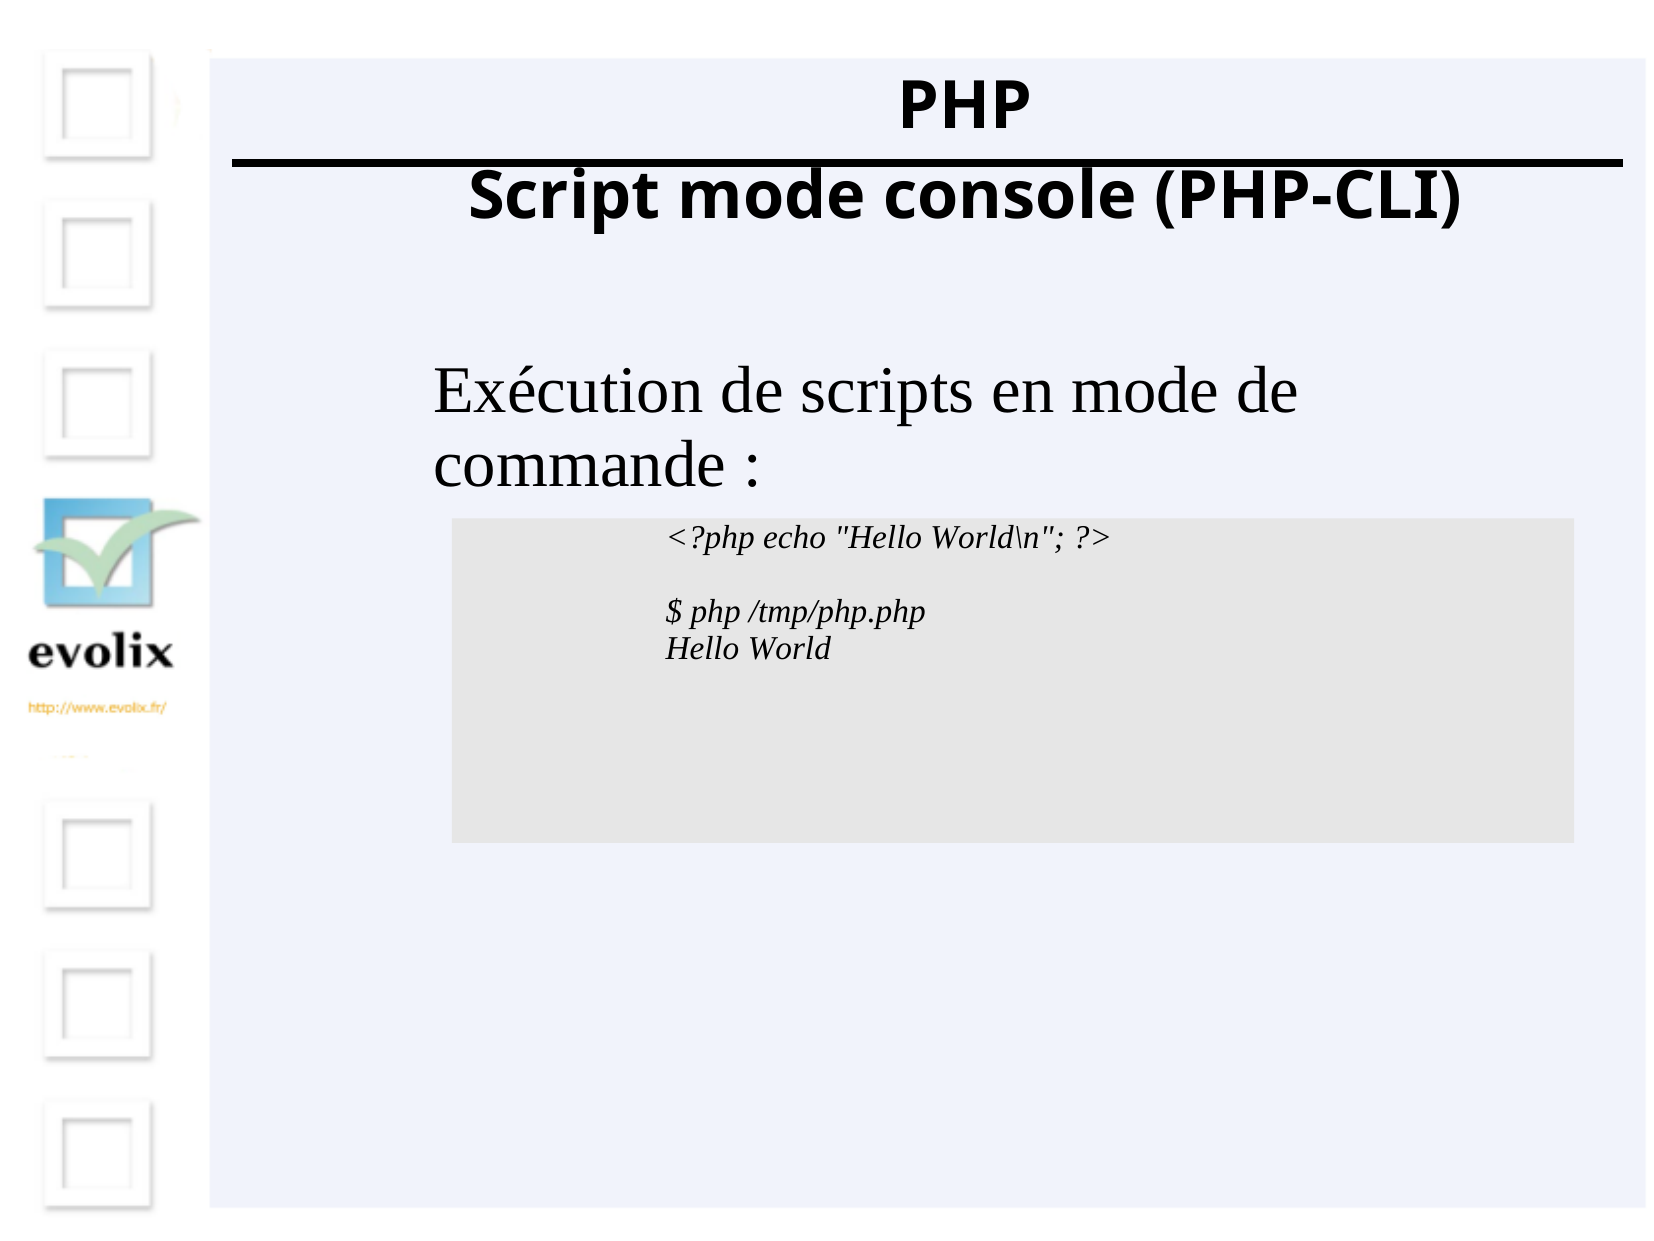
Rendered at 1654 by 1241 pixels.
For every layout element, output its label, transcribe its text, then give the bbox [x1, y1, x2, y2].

title PHP Script mode console (PHP-CLI) [413, 41, 1518, 254]
picture [0, 49, 1654, 1218]
text_box <?php echo "Hello World\n"; ?> $ php /tmp/php.php Hello World [451, 518, 1575, 843]
text_box Exécution de scripts en mode de commande : [433, 344, 1596, 547]
